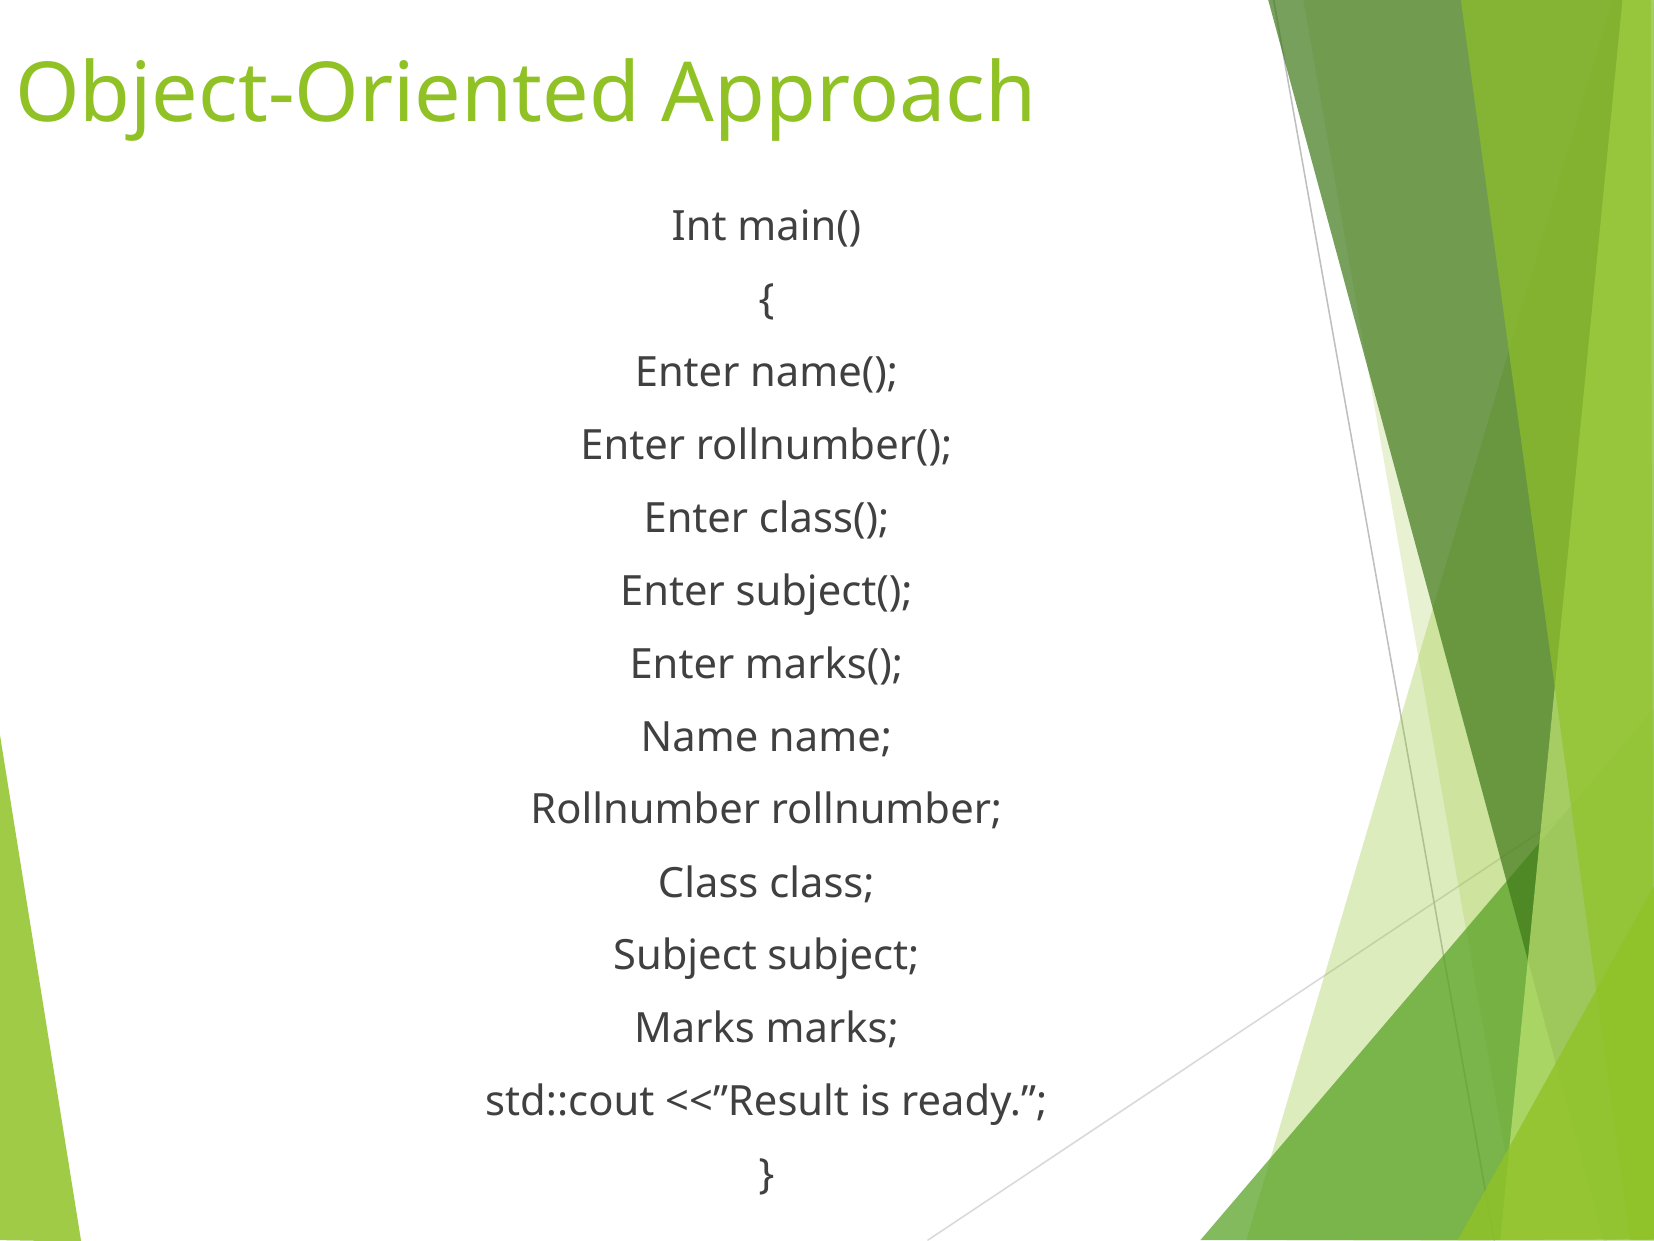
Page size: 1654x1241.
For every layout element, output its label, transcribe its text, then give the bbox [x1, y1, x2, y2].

subtitle Int main() { Enter name(); Enter rollnumber(); Enter class(); Enter subject(); Enter marks(); Name name; Rollnumber rollnumber; Class class; Subject subject; Marks marks; std::cout <<”Result is ready.”; } [22, 186, 1511, 1210]
title Object-Oriented Approach [0, 30, 1489, 238]
